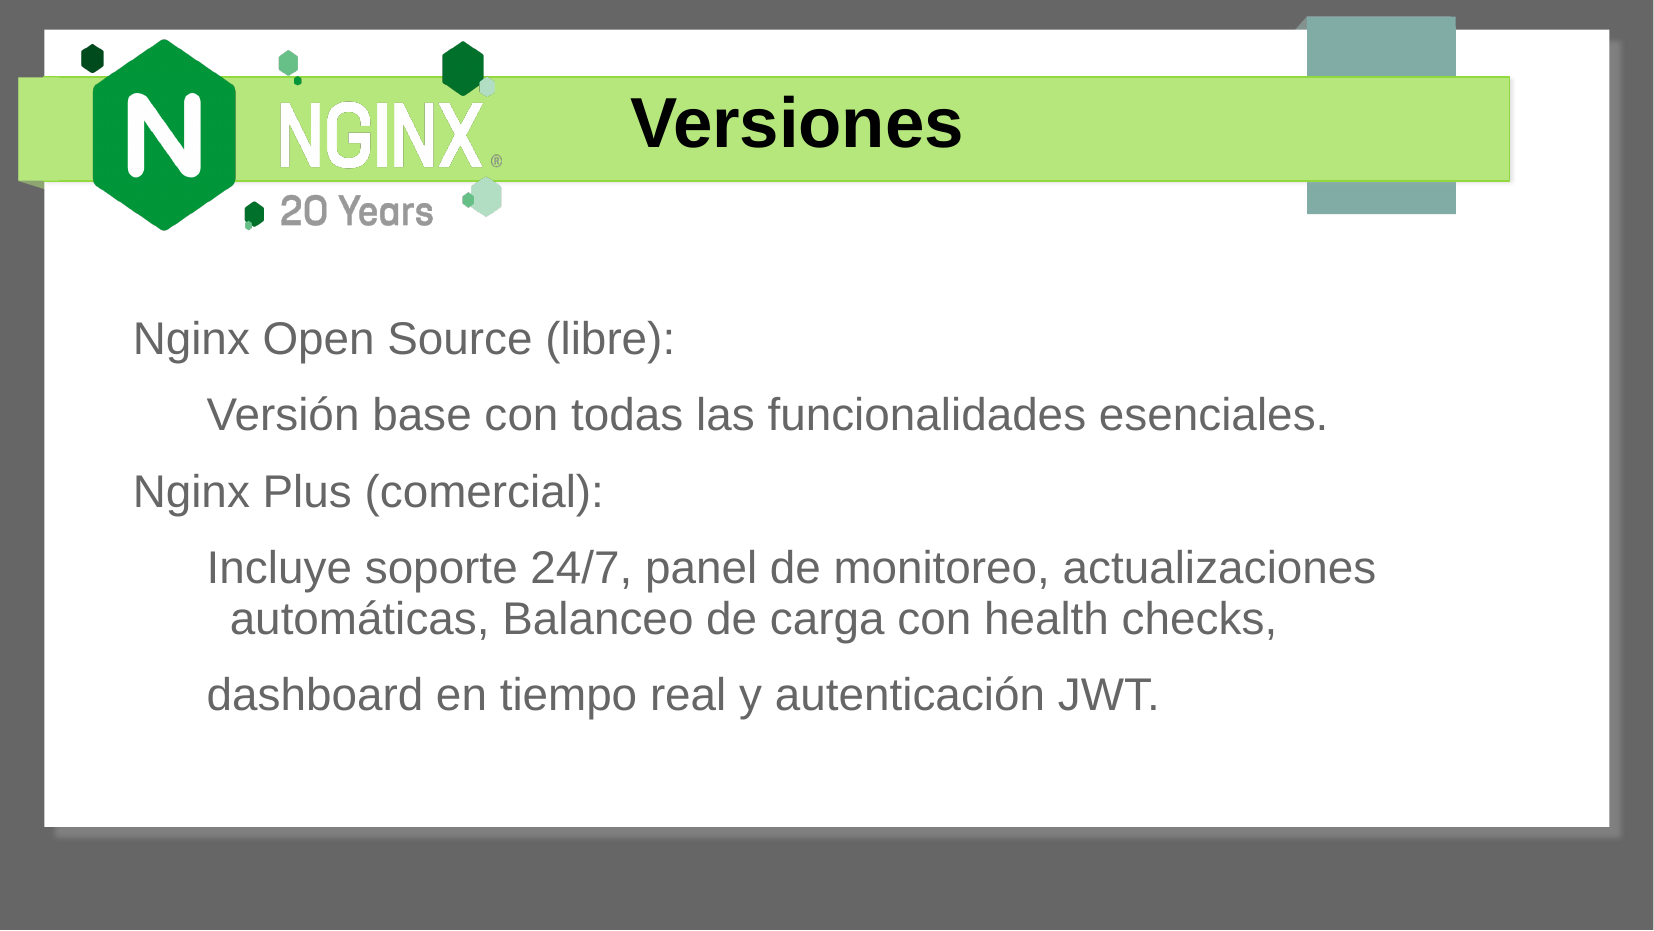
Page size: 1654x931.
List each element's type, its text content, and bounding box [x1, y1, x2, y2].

picture [74, 37, 502, 237]
subtitle Nginx Open Source (libre): Versión base con todas las funcionalidades esenciales. Nginx Plus (comercial): Incluye soporte 24/7, panel de monitoreo, actualizaciones automáticas, Balanceo de carga con health checks, dashboard en tiempo real y autenticación JWT. [59, 177, 1595, 857]
title Versiones [590, 38, 1654, 207]
